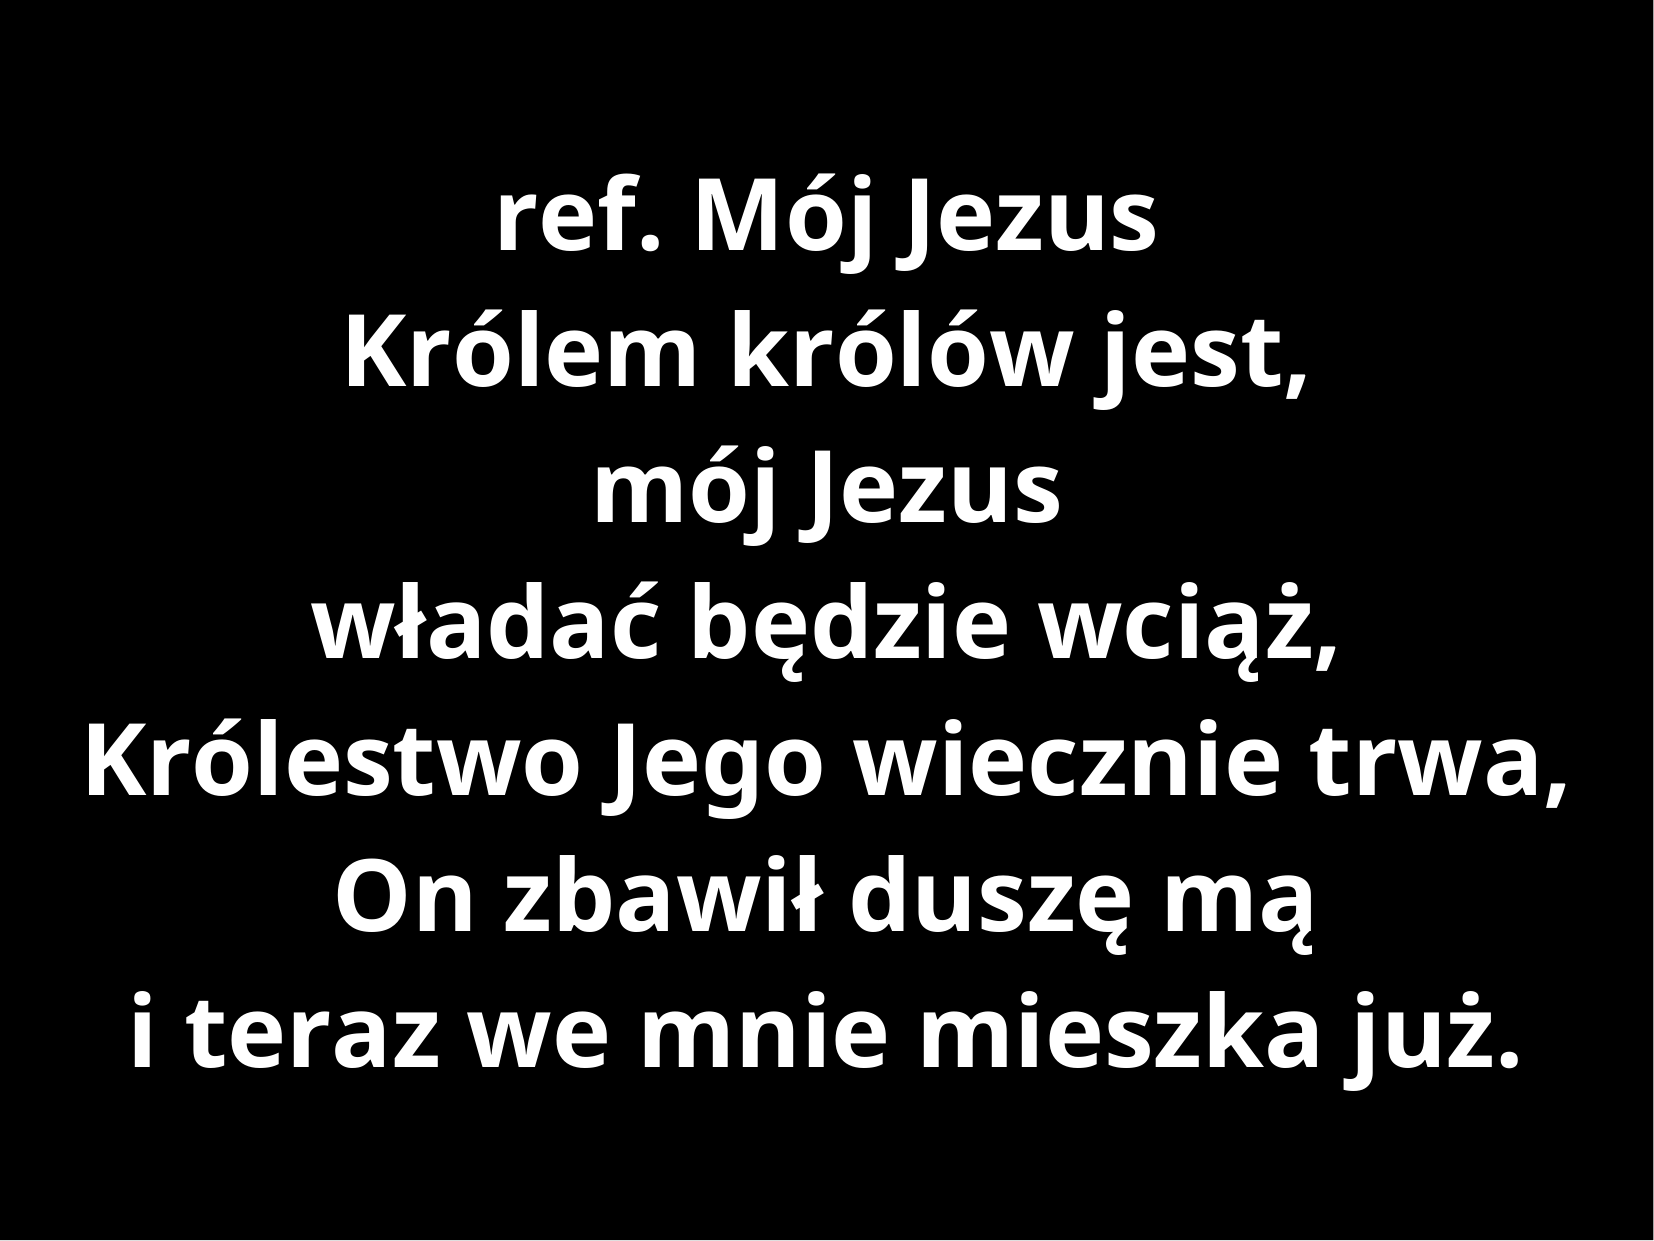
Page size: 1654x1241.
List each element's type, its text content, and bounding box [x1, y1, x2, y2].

title ref. Mój Jezus Królem królów jest, mój Jezus władać będzie wciąż, Królestwo Jego wiecznie trwa, On zbawił duszę mą i teraz we mnie mieszka już. [0, 0, 1654, 1241]
